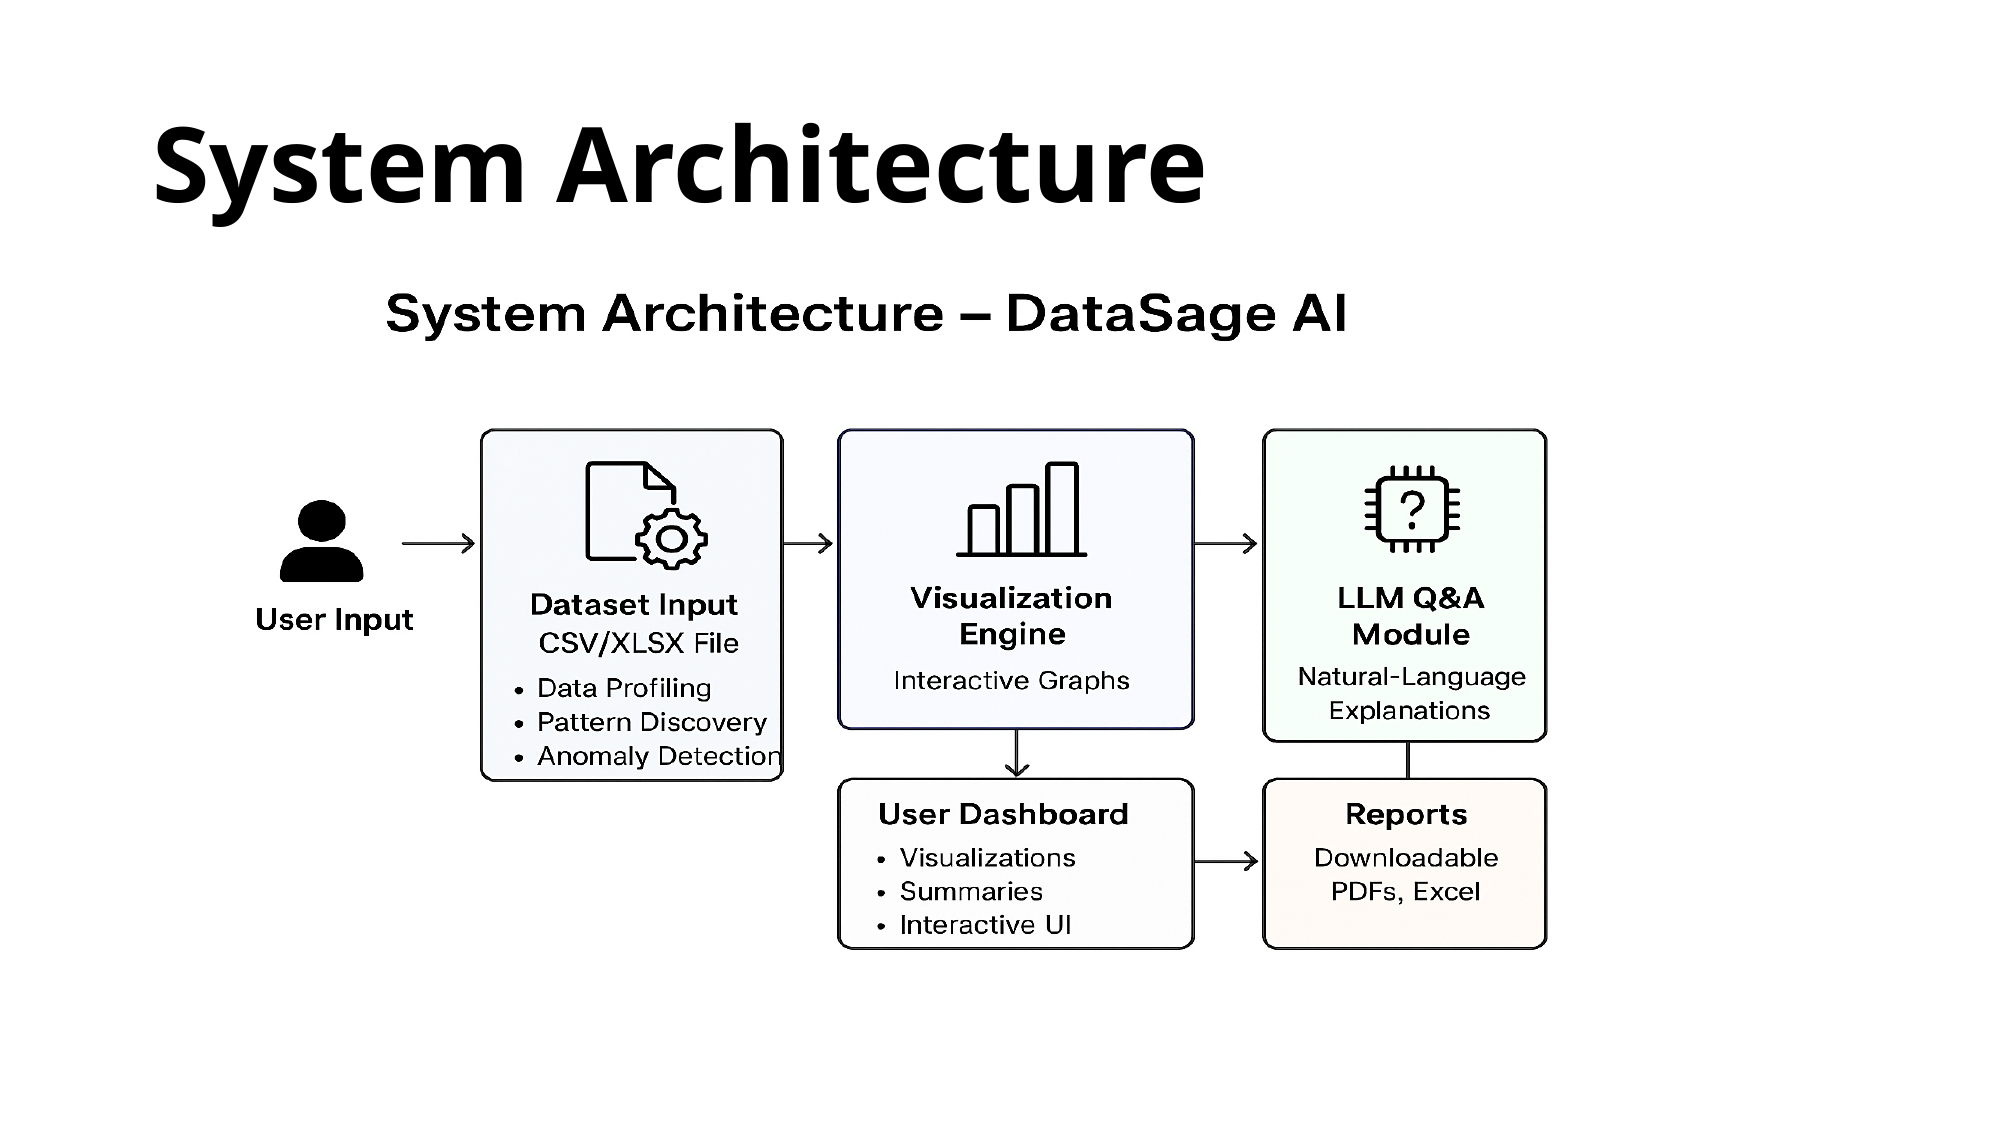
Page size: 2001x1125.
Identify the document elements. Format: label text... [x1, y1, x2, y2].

title System Architecture [137, 59, 1863, 278]
picture [237, 239, 1620, 1029]
